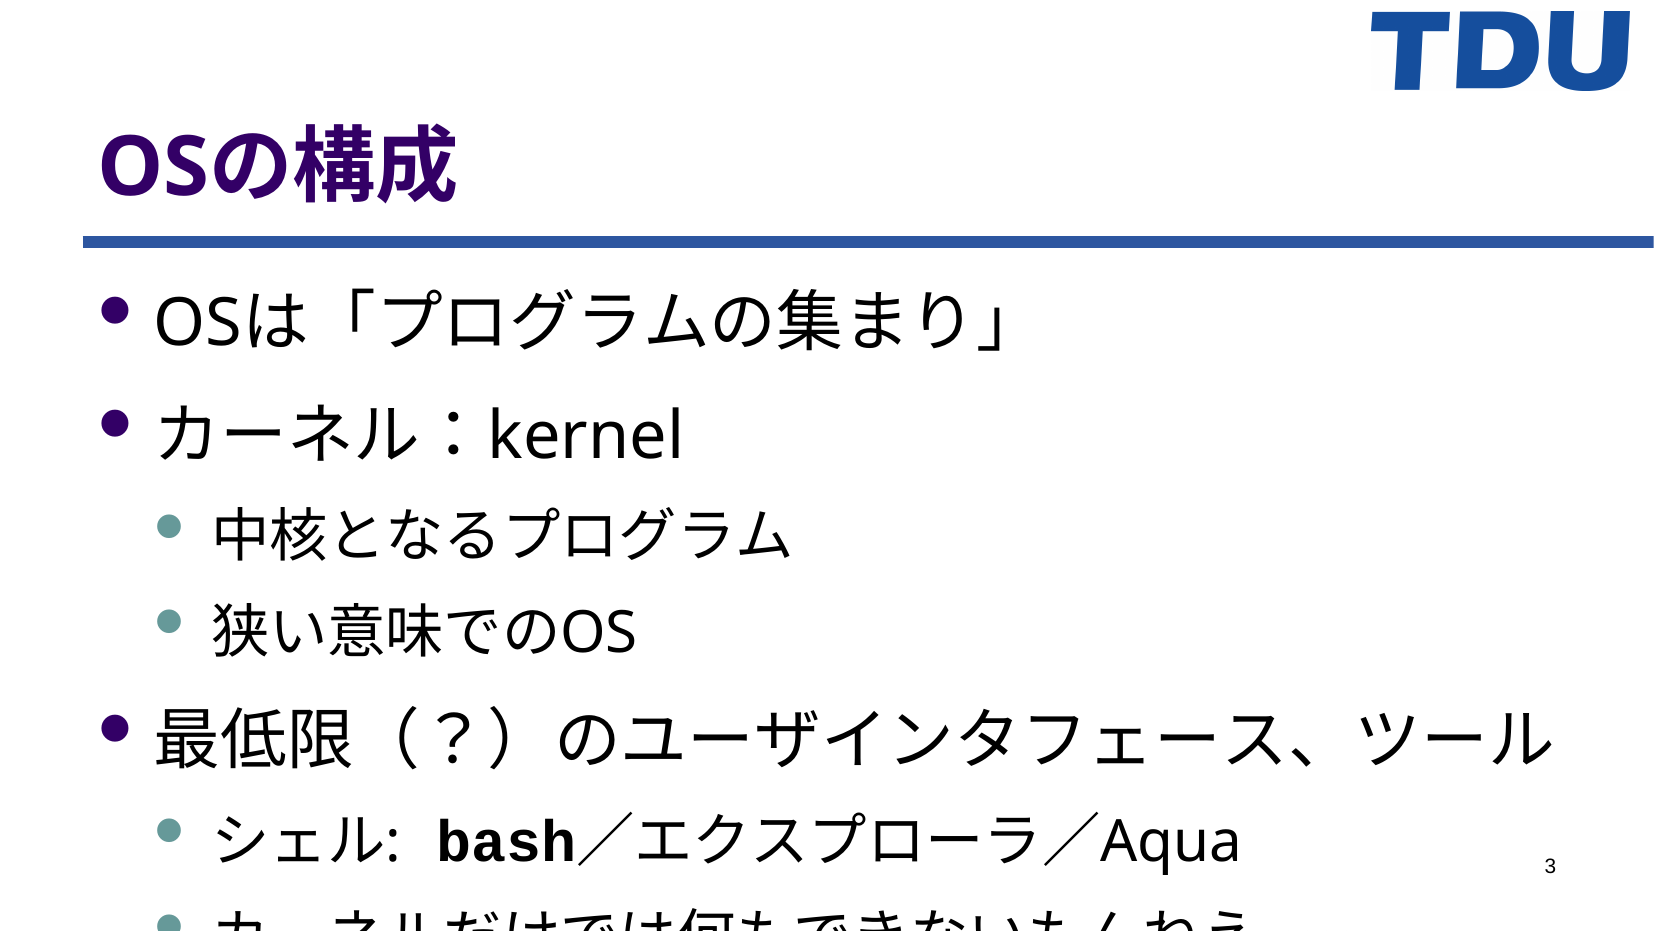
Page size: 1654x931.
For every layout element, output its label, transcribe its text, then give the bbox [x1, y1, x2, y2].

list OSは「プログラムの集まり」 カーネル：kernel 中核となるプログラム 狭い意味でのOS 最低限（？）のユーザインタフェース、ツール シェル: bash／エクスプローラ／Aqua カーネルだけでは何もできないもんねえ…… [82, 259, 1571, 807]
picture [1371, 11, 1630, 91]
title OSの構成 [82, 51, 1571, 228]
